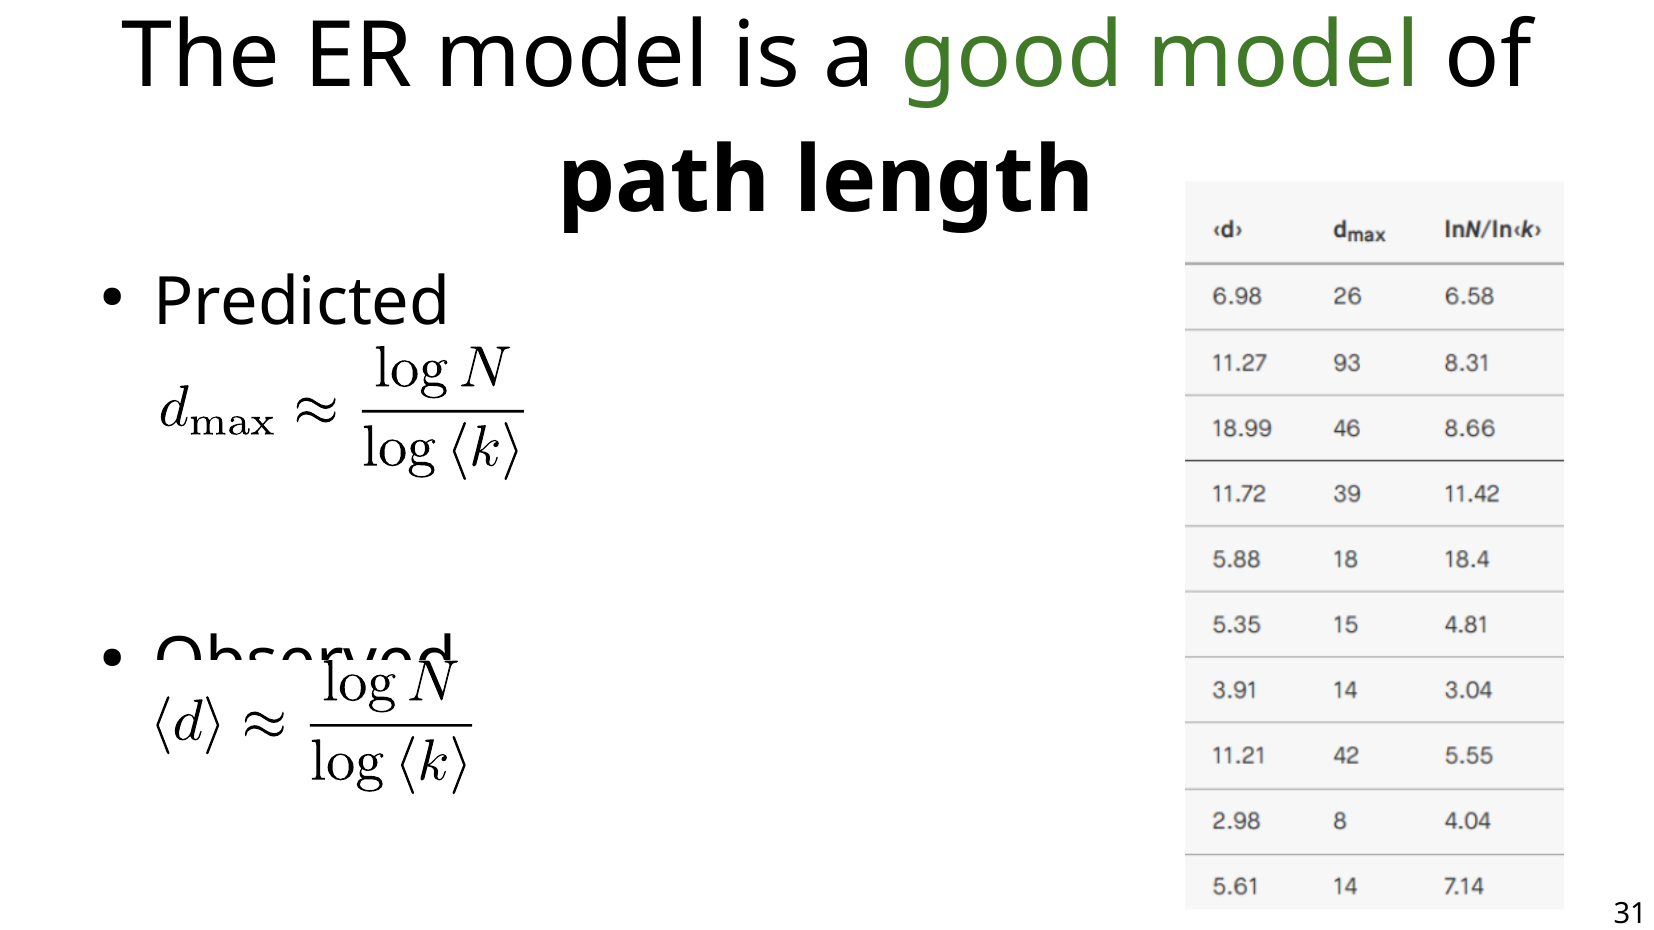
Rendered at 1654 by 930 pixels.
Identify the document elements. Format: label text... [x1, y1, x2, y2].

text_box [158, 345, 524, 481]
text_box [150, 660, 473, 795]
list Predicted Observed [1564, 252, 1571, 793]
picture [1185, 179, 1564, 916]
title The ER model is a good model of path length [82, 1, 1571, 225]
list Predicted Observed [82, 252, 1185, 793]
